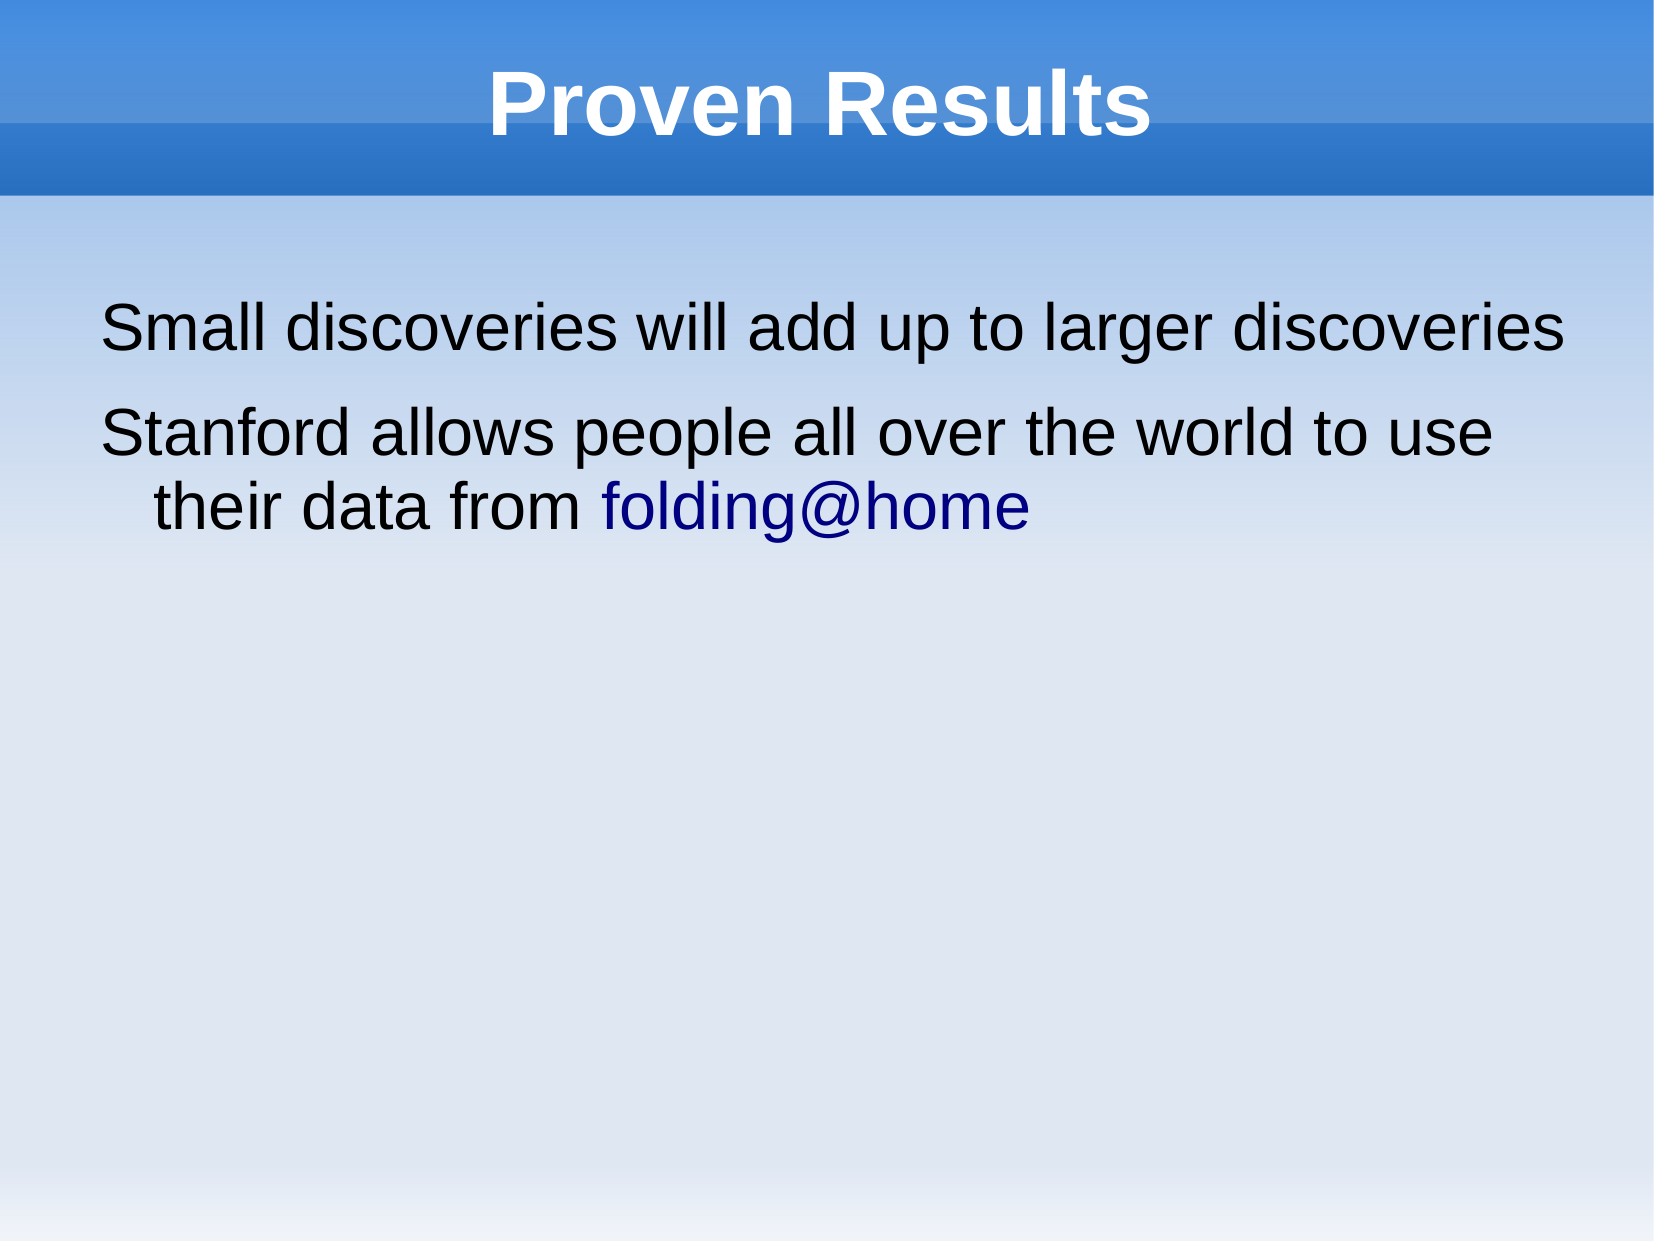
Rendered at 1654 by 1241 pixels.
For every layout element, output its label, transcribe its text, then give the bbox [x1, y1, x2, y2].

title Proven Results [76, 0, 1565, 208]
list Small discoveries will add up to larger discoveries Stanford allows people all over the world to use their data from folding@home [82, 290, 1571, 1109]
picture [0, 0, 1654, 1241]
